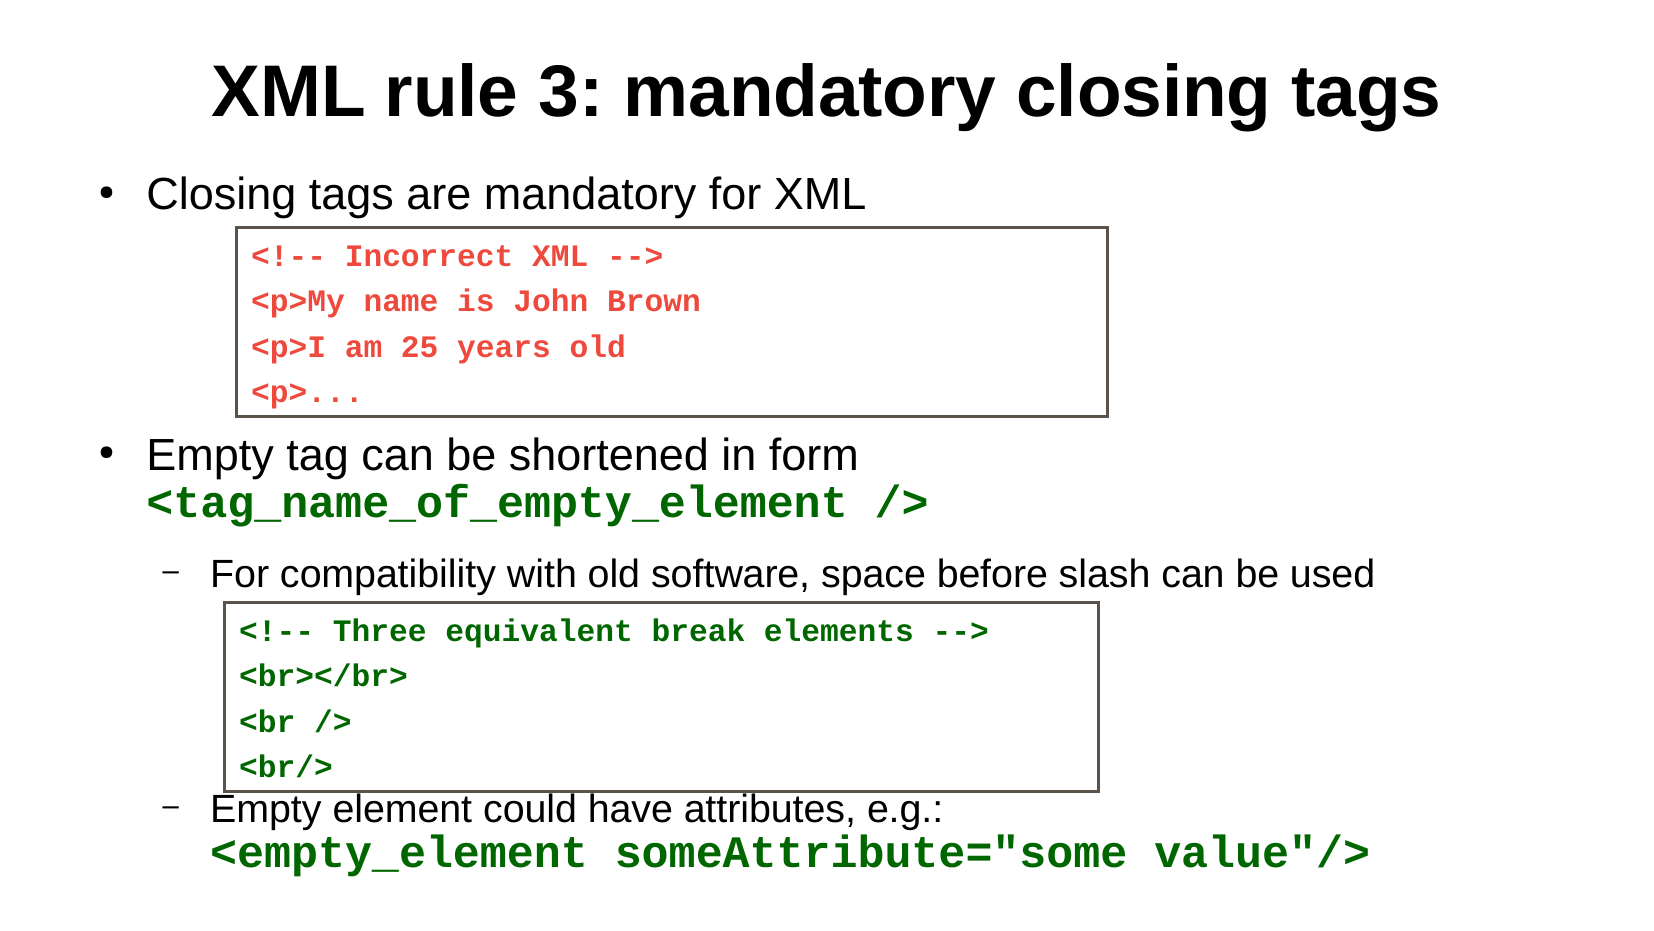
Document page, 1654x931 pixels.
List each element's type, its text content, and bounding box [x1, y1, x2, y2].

list Closing tags are mandatory for XML Empty tag can be shortened in form <tag_name_of_empty_element /> For compatibility with old software, space before slash can be used Empty element could have attributes, e.g.: <empty_element someAttribute="some value"/> [82, 168, 1538, 889]
text_box <!-- Incorrect XML --> <p>My name is John Brown <p>I am 25 years old <p>... [236, 227, 1108, 417]
text_box <!-- Three equivalent break elements --> <br></br> <br /> <br/> [224, 602, 1099, 792]
title XML rule 3: mandatory closing tags [82, 9, 1571, 174]
